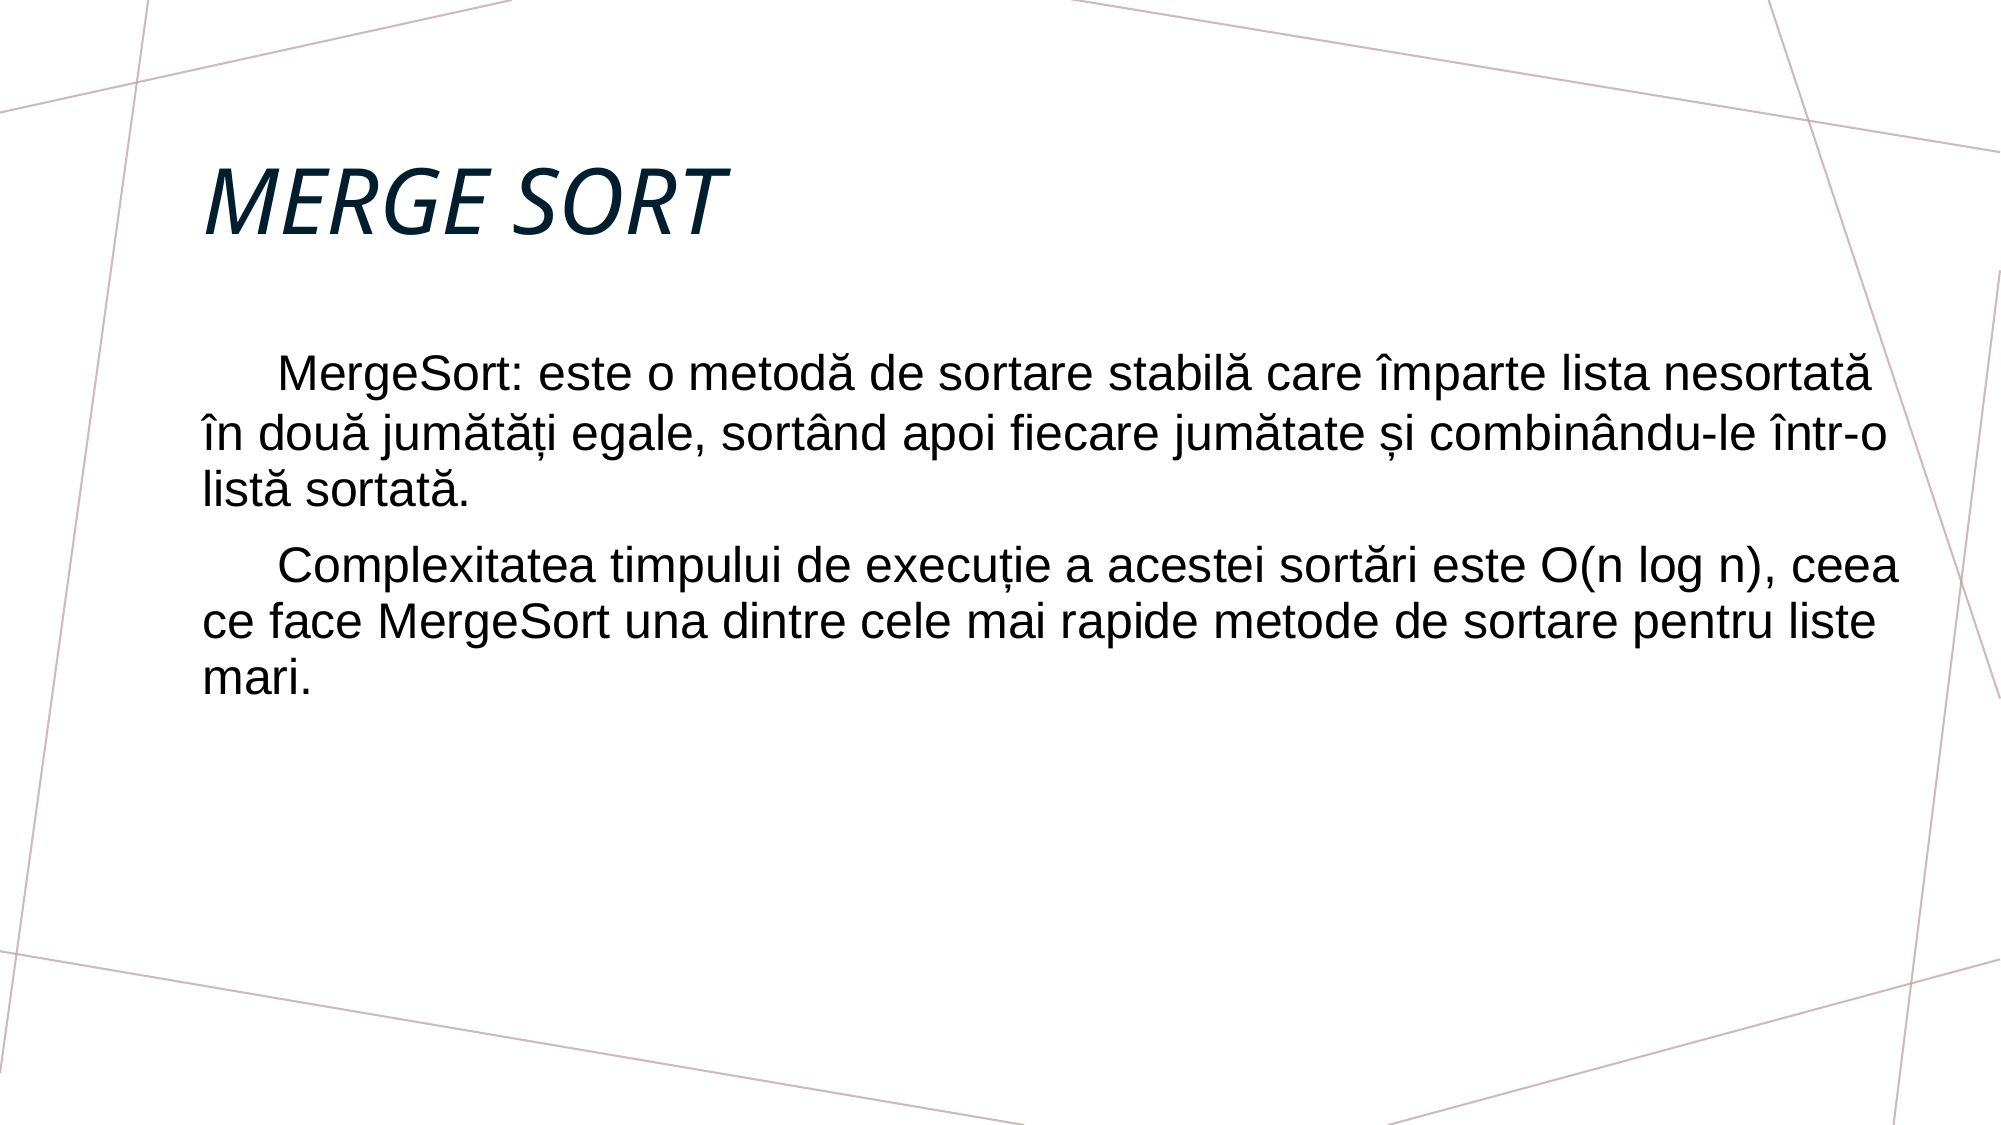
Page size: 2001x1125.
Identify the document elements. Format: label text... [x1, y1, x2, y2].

title Merge sort [187, 87, 1813, 315]
list MergeSort: este o metodă de sortare stabilă care împarte lista nesortată în două jumătăți egale, sortând apoi fiecare jumătate și combinându-le într-o listă sortată. Complexitatea timpului de execuție a acestei sortări este O(n log n), ceea ce face MergeSort una dintre cele mai rapide metode de sortare pentru liste mari. [187, 329, 1936, 990]
